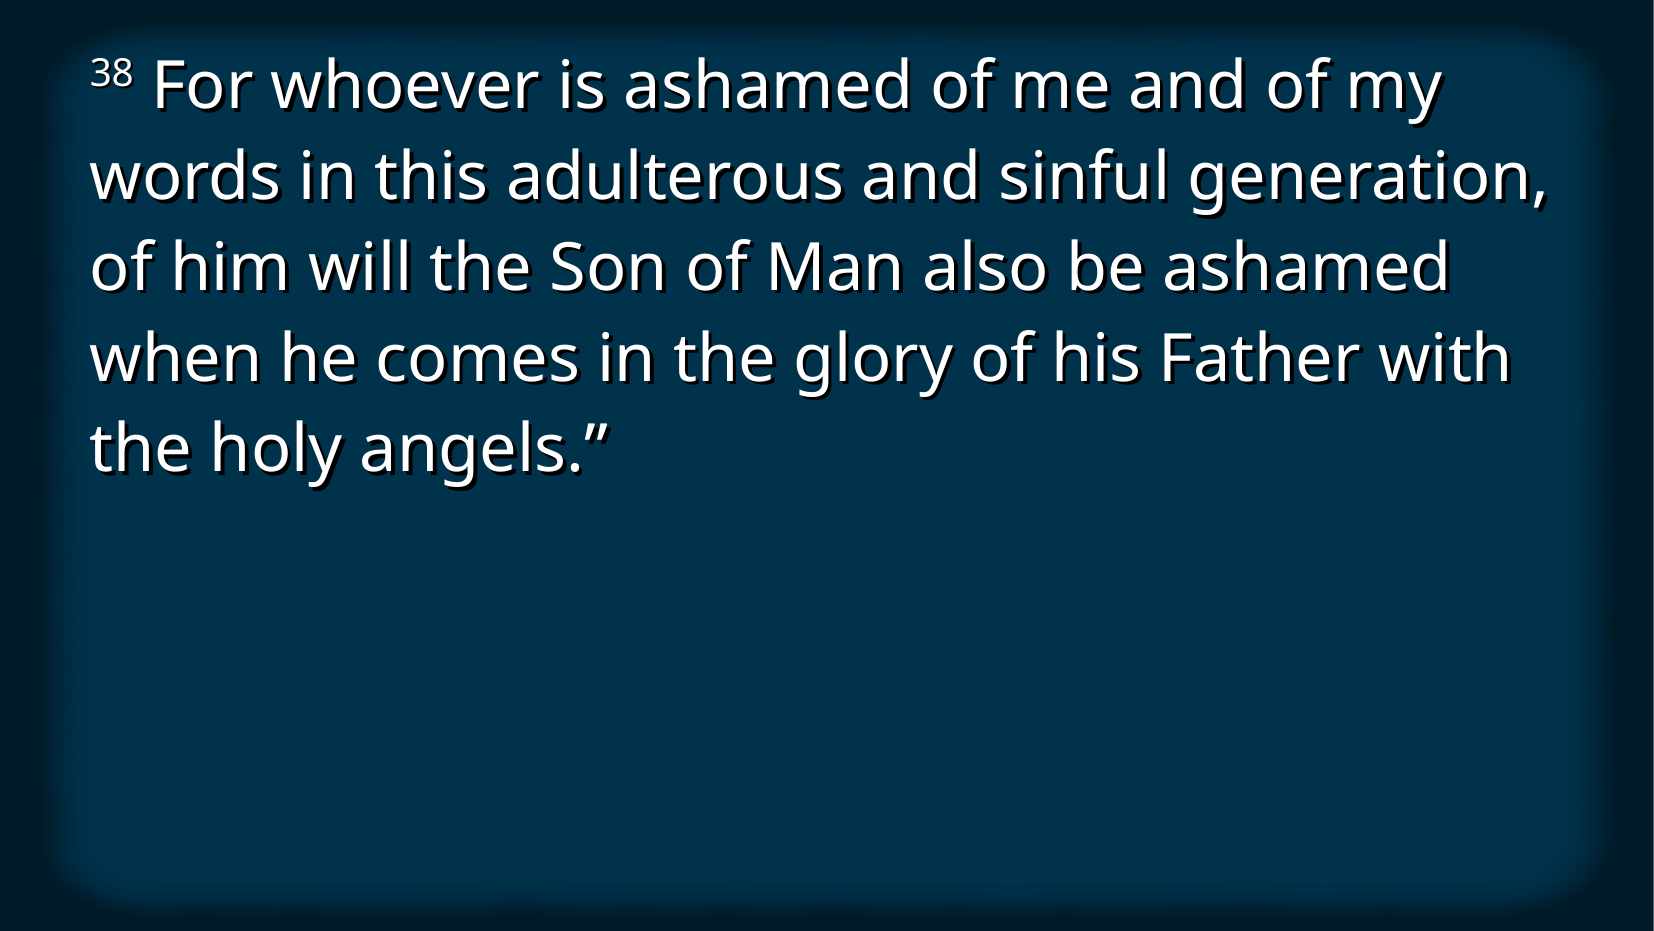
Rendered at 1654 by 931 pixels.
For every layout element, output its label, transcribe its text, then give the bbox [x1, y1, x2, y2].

text_box 38 For whoever is ashamed of me and of my words in this adulterous and sinful generation, of him will the Son of Man also be ashamed when he comes in the glory of his Father with the holy angels.” [75, 30, 1591, 578]
picture [0, 0, 1654, 931]
